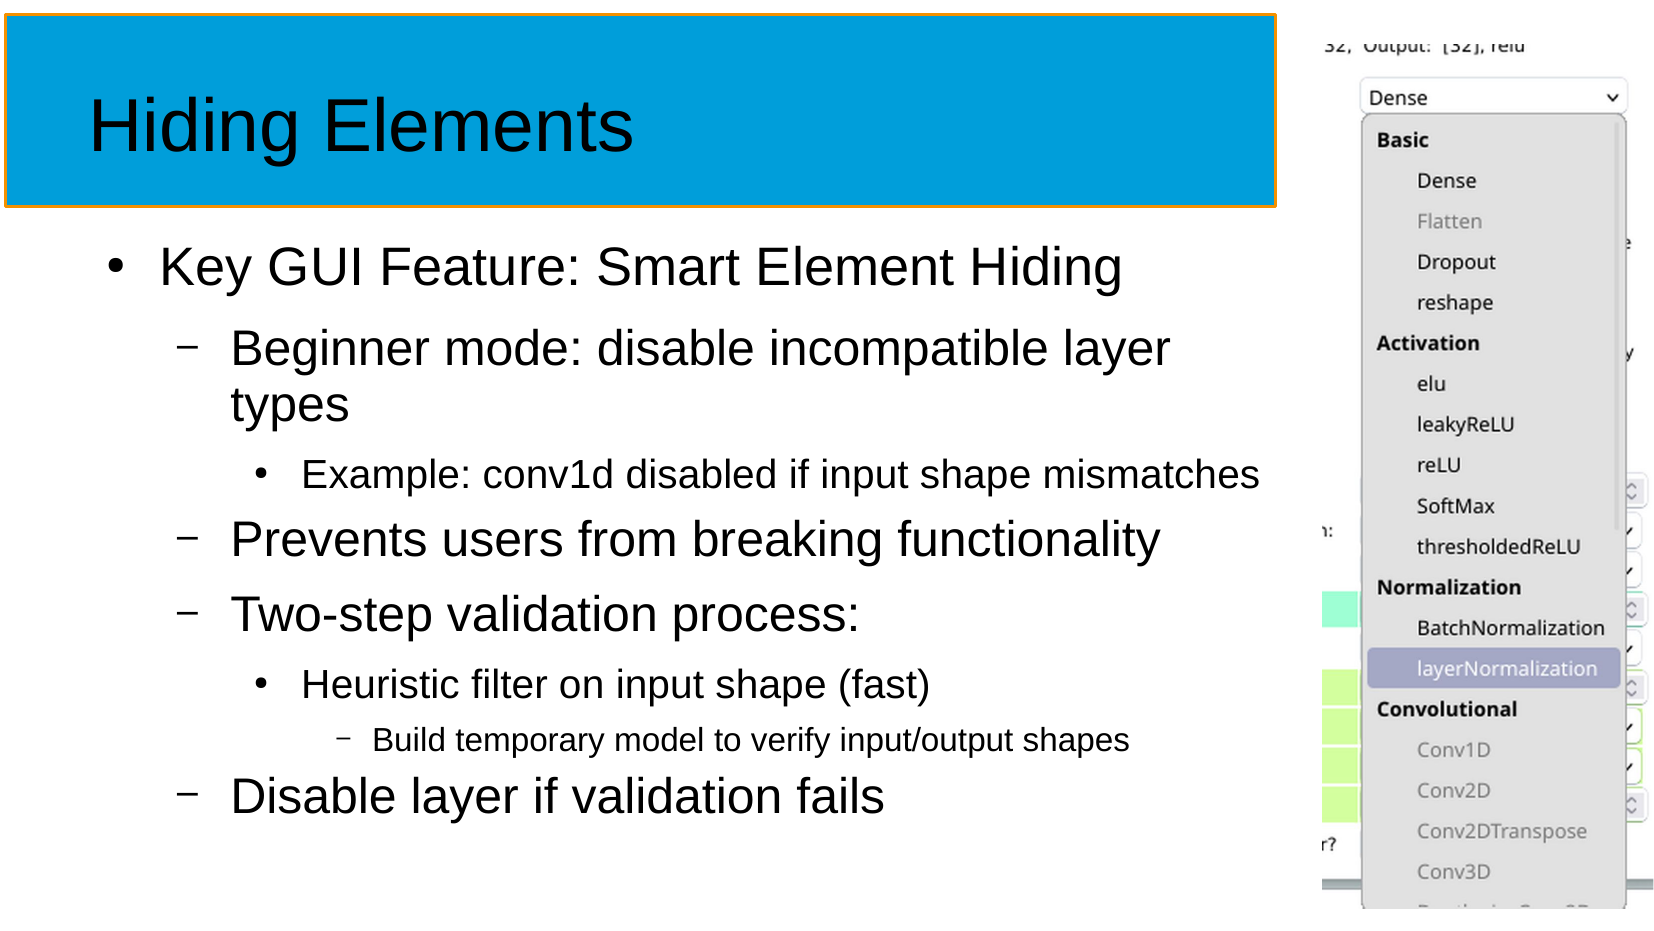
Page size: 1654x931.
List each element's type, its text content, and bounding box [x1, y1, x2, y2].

picture [1322, 44, 1654, 909]
list Key GUI Feature: Smart Element Hiding Beginner mode: disable incompatible layer types Example: conv1d disabled if input shape mismatches Prevents users from breaking functionality Two-step validation process: Heuristic filter on input shape (fast) Build temporary model to verify input/output shapes Disable layer if validation fails [88, 236, 1300, 901]
title Hiding Elements [88, 44, 1322, 207]
